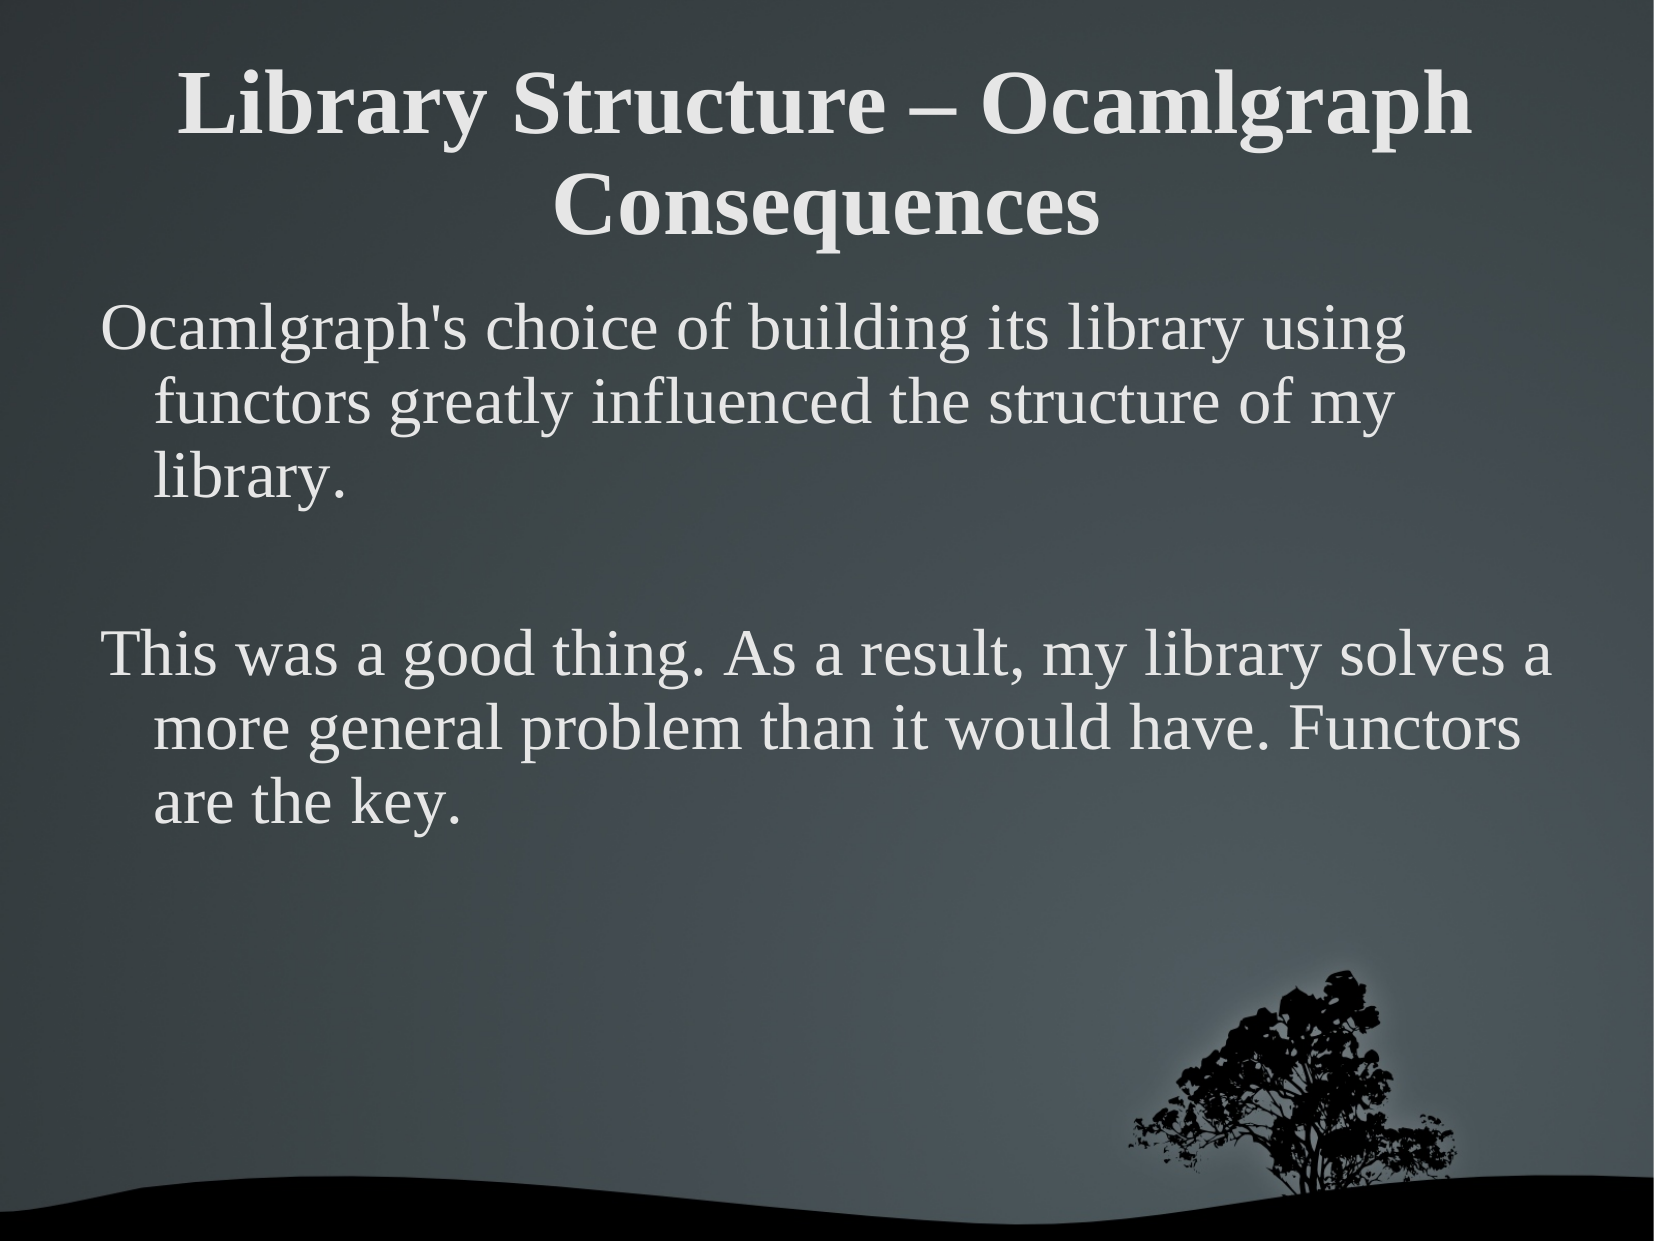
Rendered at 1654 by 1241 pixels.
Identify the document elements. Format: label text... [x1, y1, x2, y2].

title Library Structure – Ocamlgraph Consequences [82, 33, 1571, 273]
picture [0, 0, 1654, 1241]
list Ocamlgraph's choice of building its library using functors greatly influenced the structure of my library. This was a good thing. As a result, my library solves a more general problem than it would have. Functors are the key. [82, 290, 1571, 1094]
